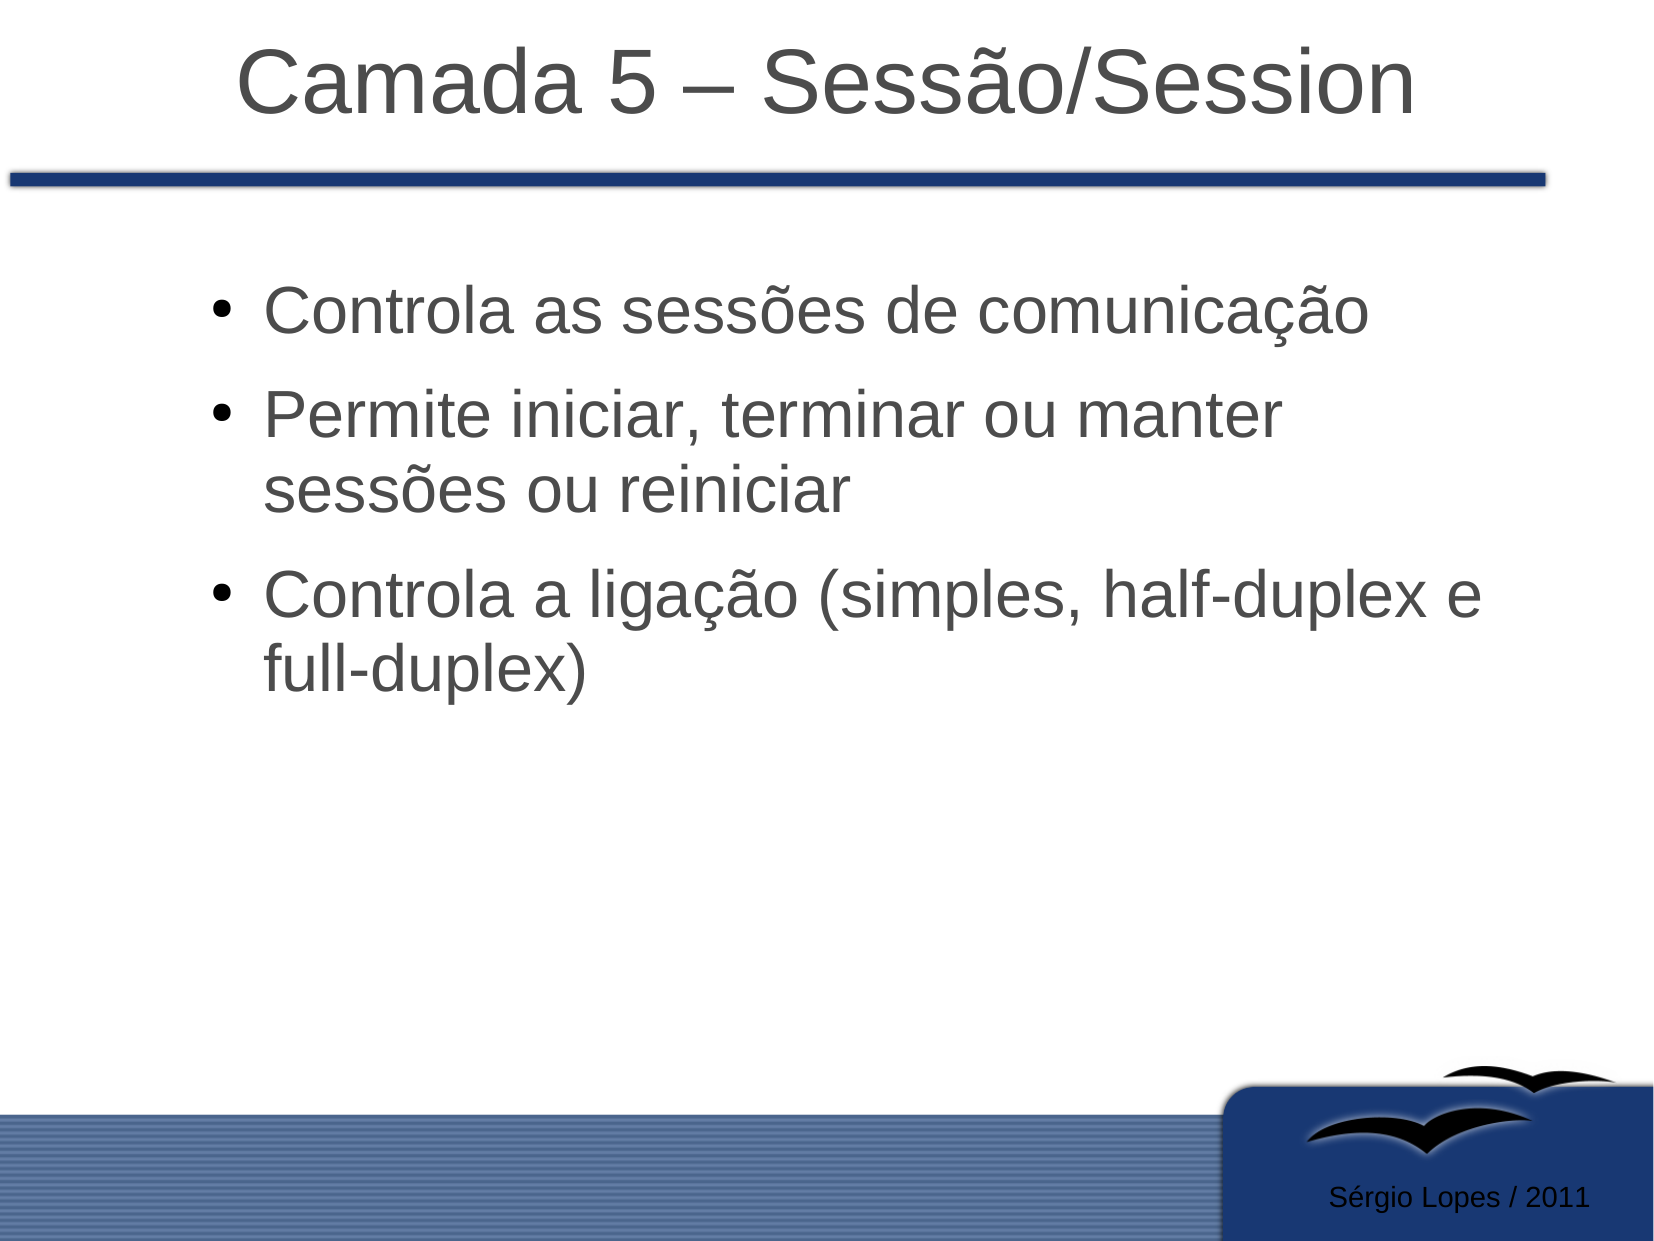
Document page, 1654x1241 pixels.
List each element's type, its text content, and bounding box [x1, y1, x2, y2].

picture [0, 0, 1654, 1241]
text_box Sérgio Lopes / 2011 [1328, 1181, 1588, 1214]
title Camada 5 – Sessão/Session [121, 0, 1534, 164]
list Controla as sessões de comunicação Permite iniciar, terminar ou manter sessões ou reiniciar Controla a ligação (simples, half-duplex e full-duplex) [121, 273, 1534, 1056]
